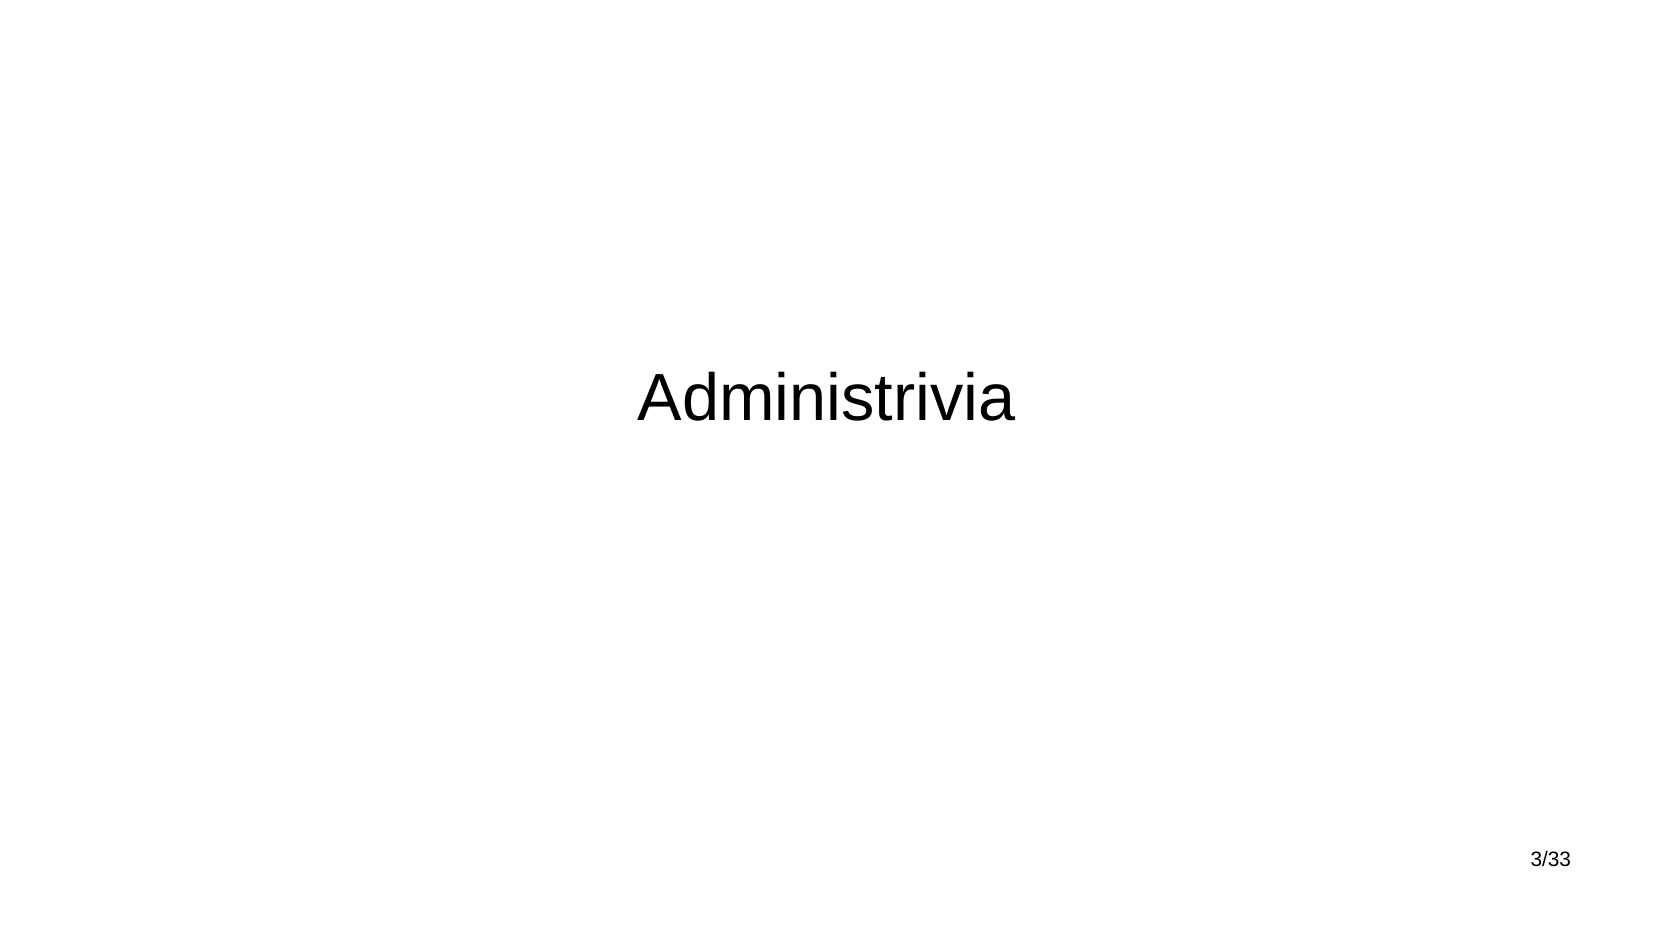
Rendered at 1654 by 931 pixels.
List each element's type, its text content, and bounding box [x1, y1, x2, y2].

subtitle Administrivia [82, 37, 1571, 757]
